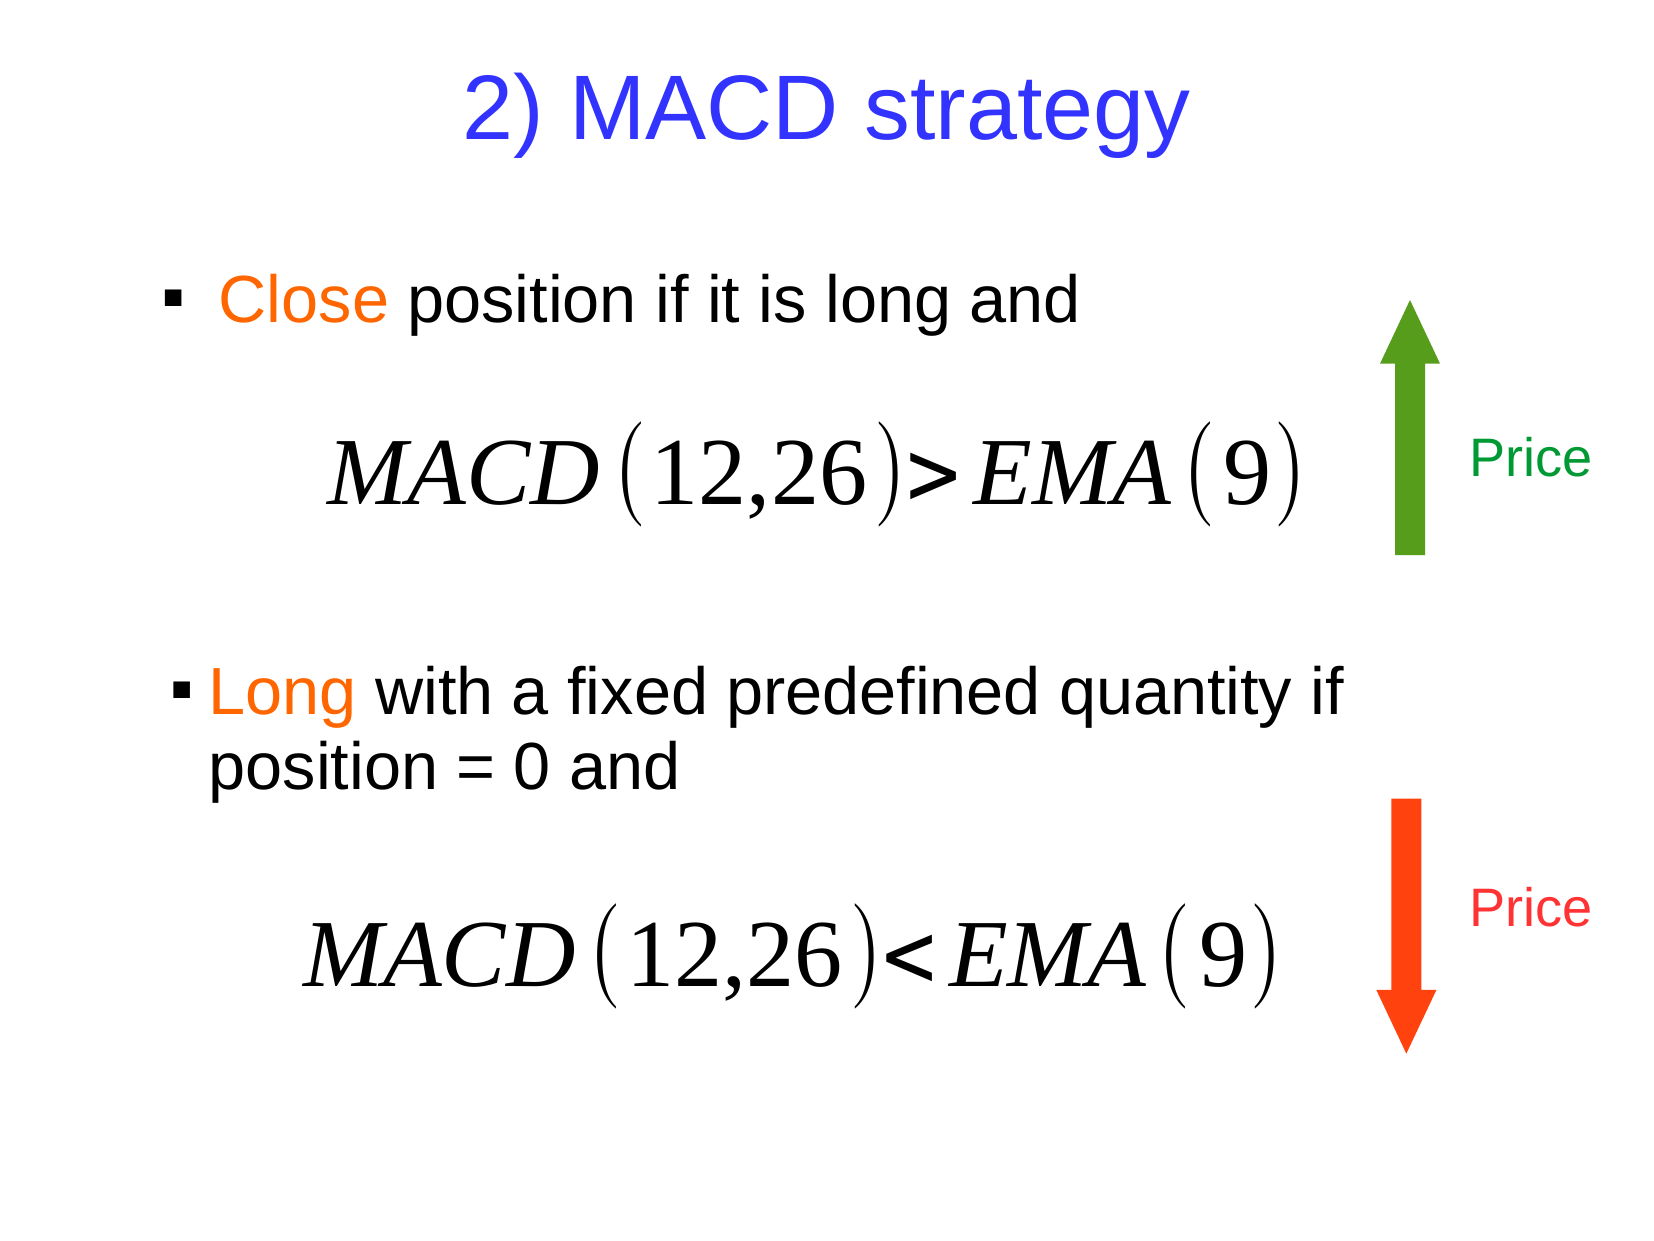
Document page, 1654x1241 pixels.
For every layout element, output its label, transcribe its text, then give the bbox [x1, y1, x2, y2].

text_box [1376, 798, 1437, 1054]
text_box Long with a fixed predefined quantity if position = 0 and [158, 646, 1591, 811]
chart [300, 418, 1330, 534]
text_box Close position if it is long and [150, 255, 1366, 345]
text_box Price [1455, 869, 1621, 946]
title 2) MACD strategy [82, 49, 1571, 166]
text_box [1380, 300, 1441, 556]
chart [275, 900, 1306, 1016]
text_box Price [1455, 420, 1621, 496]
